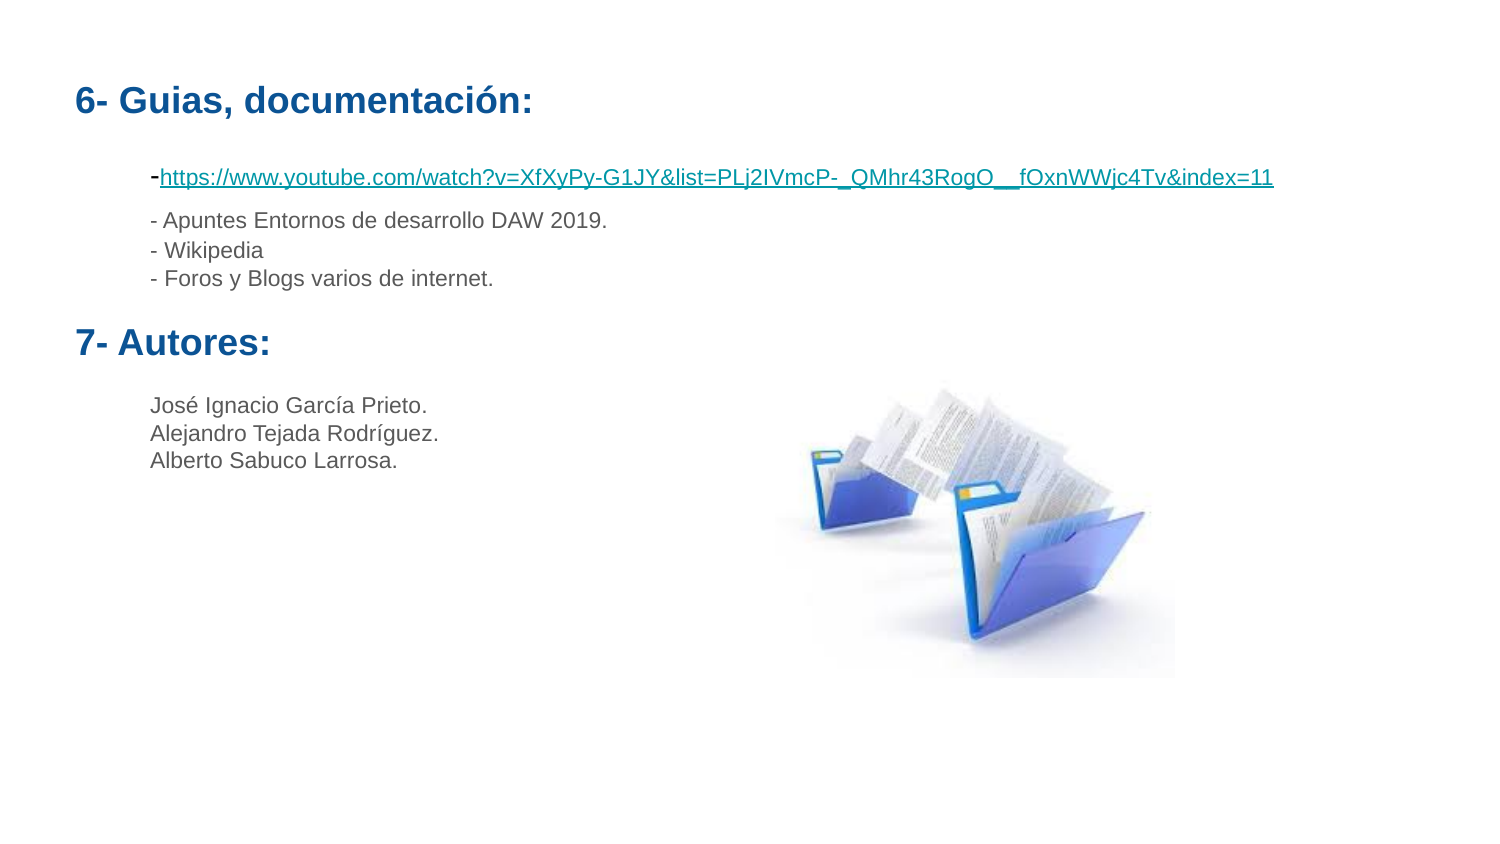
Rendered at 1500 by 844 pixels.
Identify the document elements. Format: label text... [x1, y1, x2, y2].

list 6- Guias, documentación: -https://www.youtube.com/watch?v=XfXyPy-G1JY&list=PLj2IVmcP-_QMhr43RogO__fOxnWWjc4Tv&index=11 - Apuntes Entornos de desarrollo DAW 2019. - Wikipedia - Foros y Blogs varios de internet. 7- Autores: José Ignacio García Prieto. Alejandro Tejada Rodríguez. Alberto Sabuco Larrosa. [60, 60, 1458, 282]
picture [775, 368, 1175, 678]
